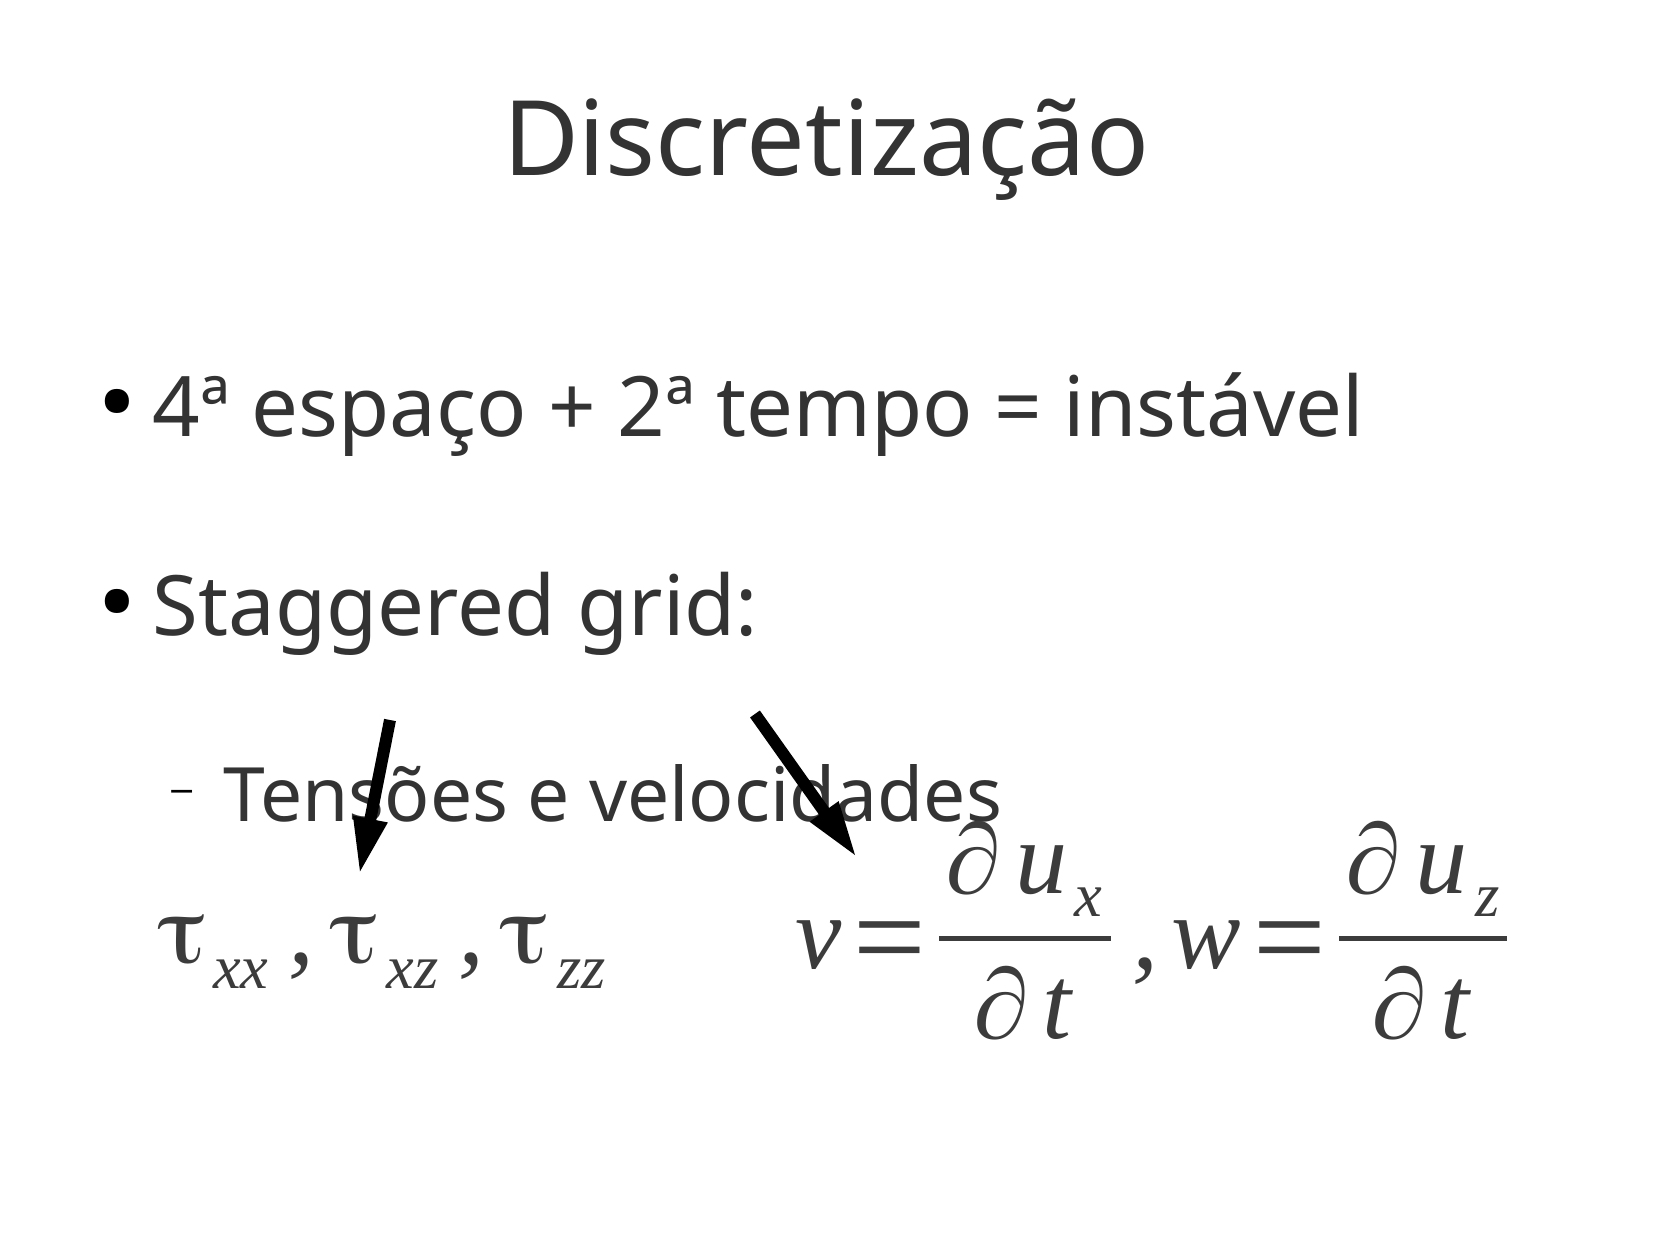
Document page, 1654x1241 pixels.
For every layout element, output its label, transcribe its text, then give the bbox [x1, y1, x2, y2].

chart [785, 799, 1519, 1062]
chart [146, 871, 616, 1002]
list 4ª espaço + 2ª tempo = instável Staggered grid: Tensões e velocidades [82, 290, 1538, 1010]
title Discretização [82, 31, 1571, 239]
